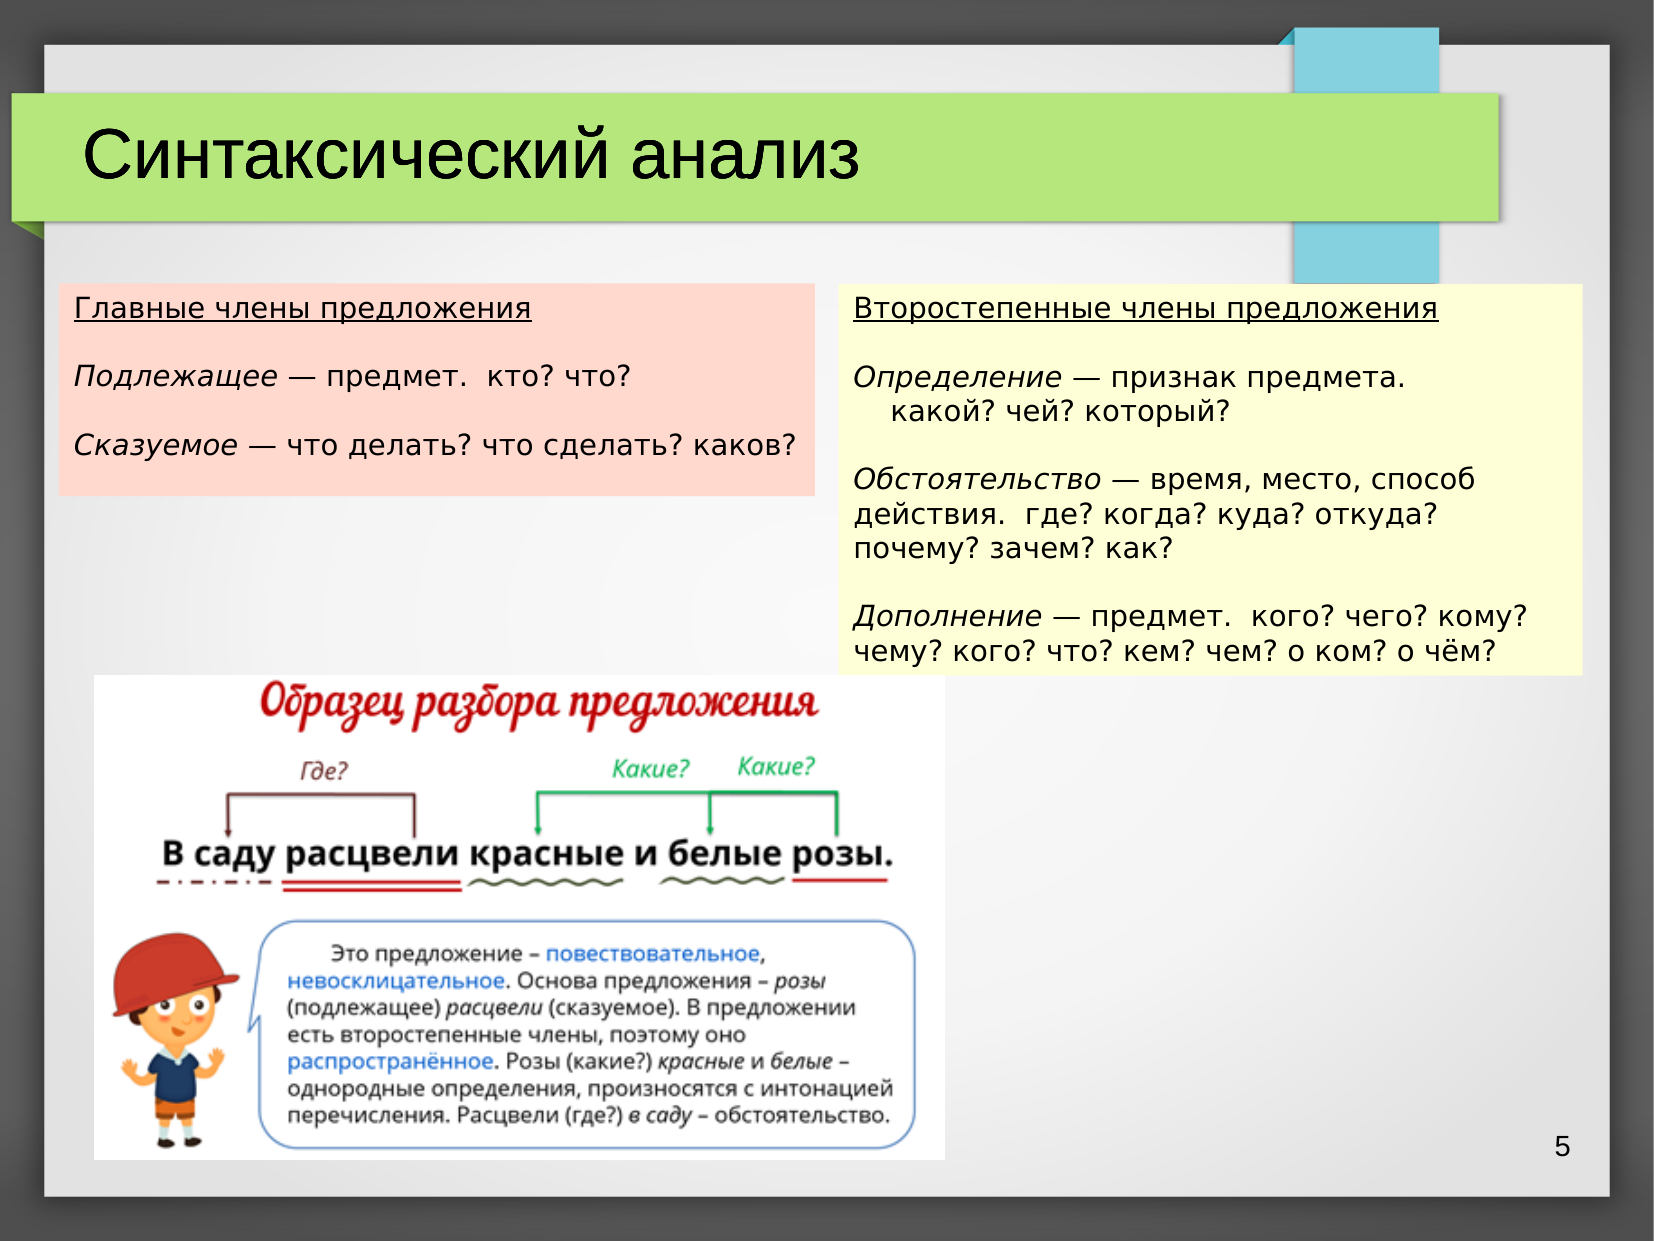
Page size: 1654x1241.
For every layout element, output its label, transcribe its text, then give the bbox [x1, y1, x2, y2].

picture [0, 0, 1654, 1241]
text_box Главные члены предложения Подлежащее — предмет. кто? что? Сказуемое — что делать? что сделать? каков? [59, 283, 815, 497]
title Синтаксический анализ [82, 114, 993, 194]
text_box Второстепенные члены предложения Определение — признак предмета. какой? чей? который? Обстоятельство — время, место, способ действия. где? когда? куда? откуда? почему? зачем? как? Дополнение — предмет. кого? чего? кому? чему? кого? что? кем? чем? о ком? о чём? [838, 283, 1583, 676]
